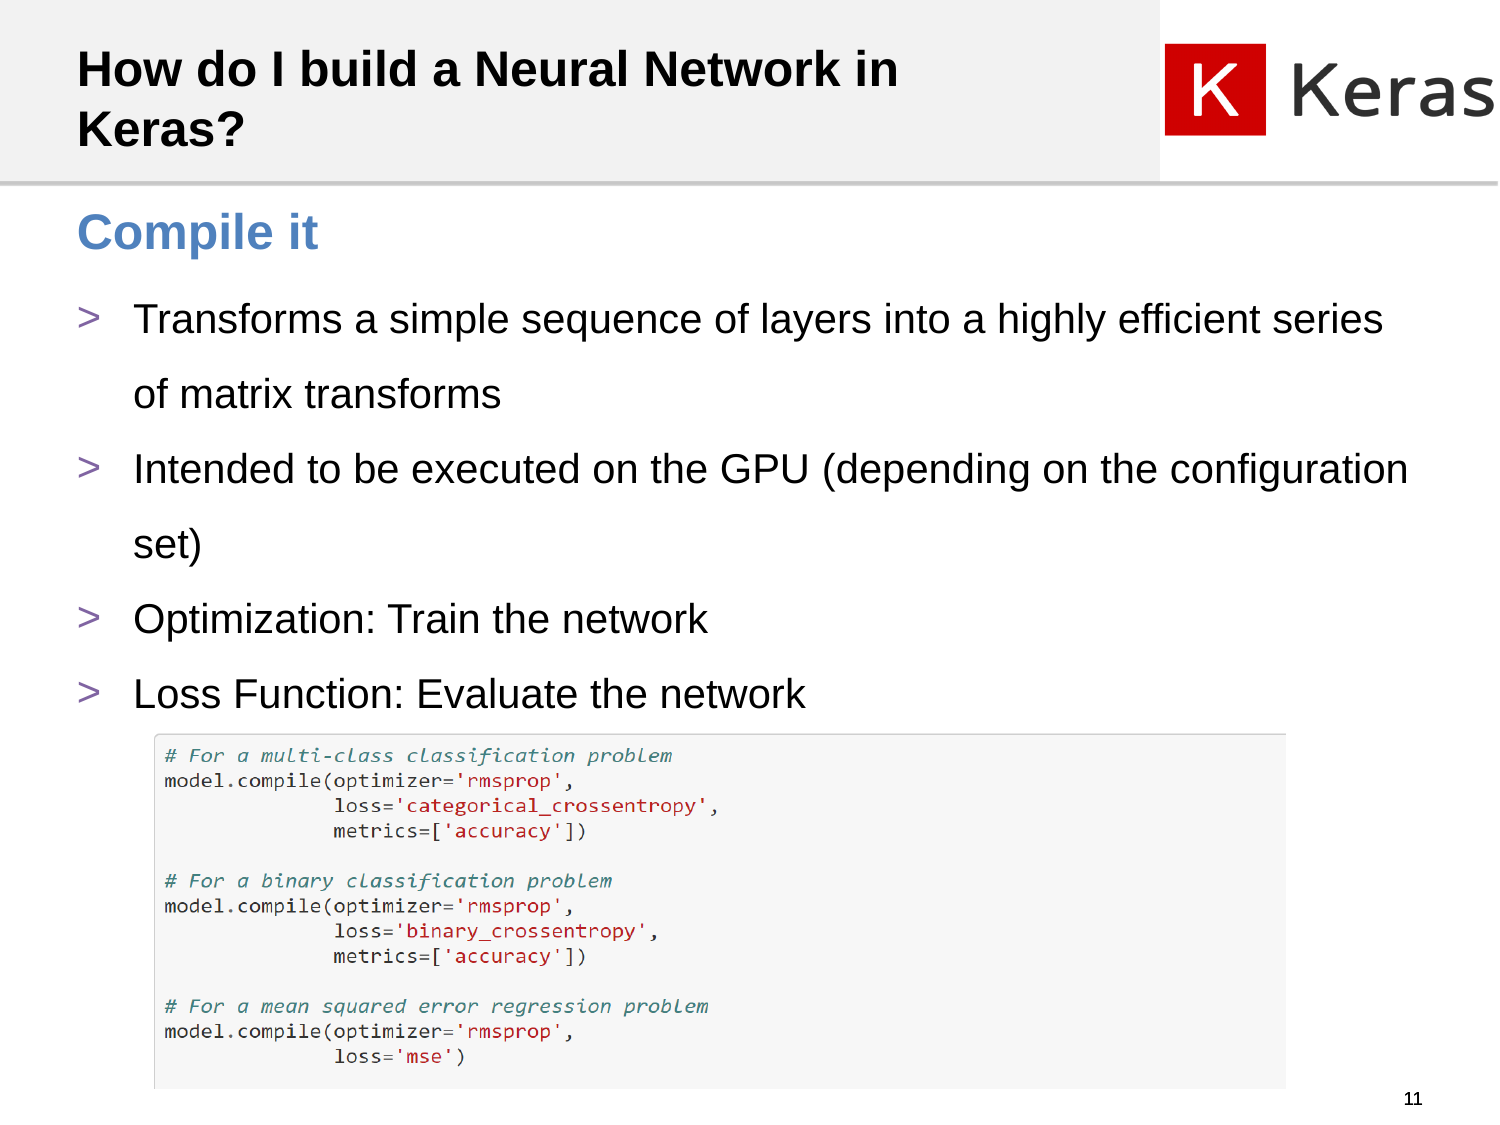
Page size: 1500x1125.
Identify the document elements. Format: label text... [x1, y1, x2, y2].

picture [1163, 42, 1500, 137]
text_box How do I build a Neural Network in Keras? [76, 39, 1042, 157]
text_box Transforms a simple sequence of layers into a highly efficient series of matrix transforms Intended to be executed on the GPU (depending on the configuration set) Optimization: Train the network Loss Function: Evaluate the network [76, 267, 1424, 1023]
picture [147, 728, 1286, 1089]
text_box Compile it [76, 200, 1424, 259]
